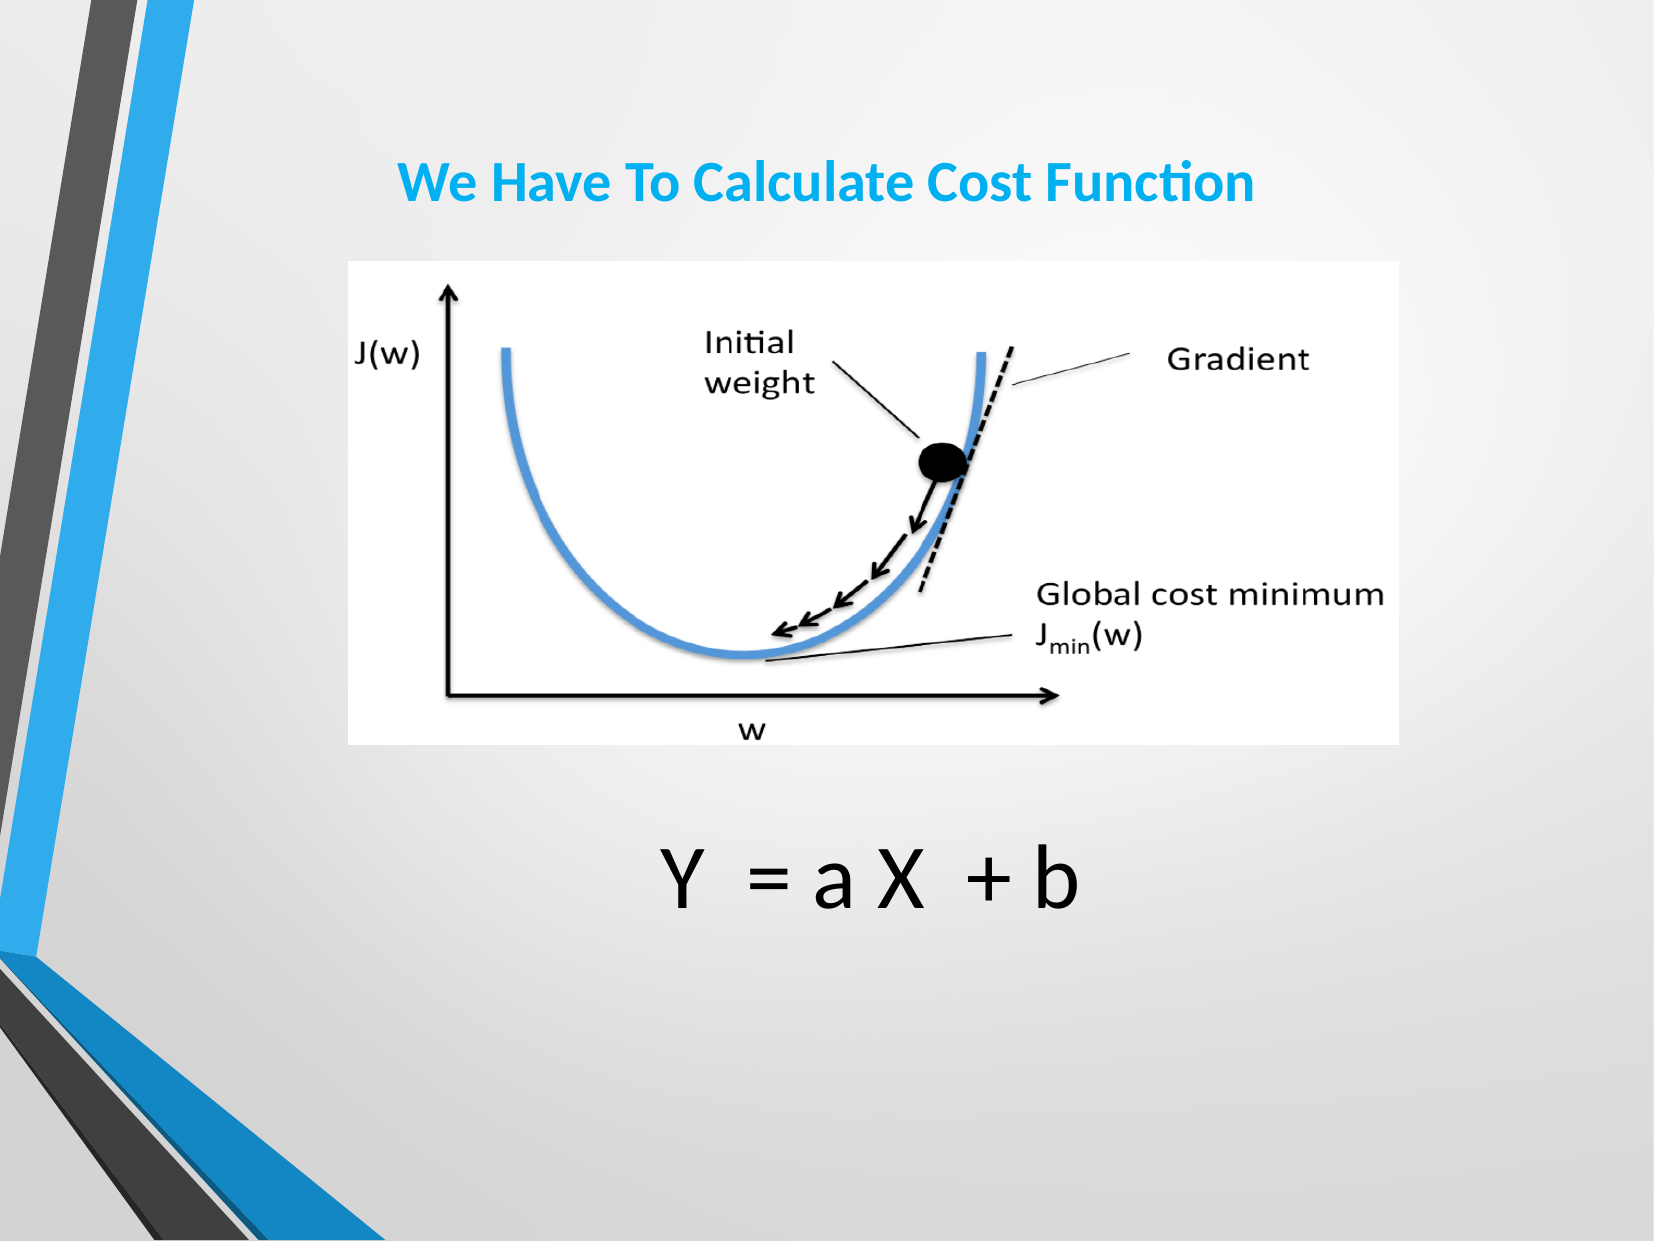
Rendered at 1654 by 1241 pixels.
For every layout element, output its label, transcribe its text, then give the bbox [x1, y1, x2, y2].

text_box Y = a X + b [645, 809, 1102, 937]
picture [348, 261, 1399, 746]
text_box We Have To Calculate Cost Function [307, 135, 1360, 222]
